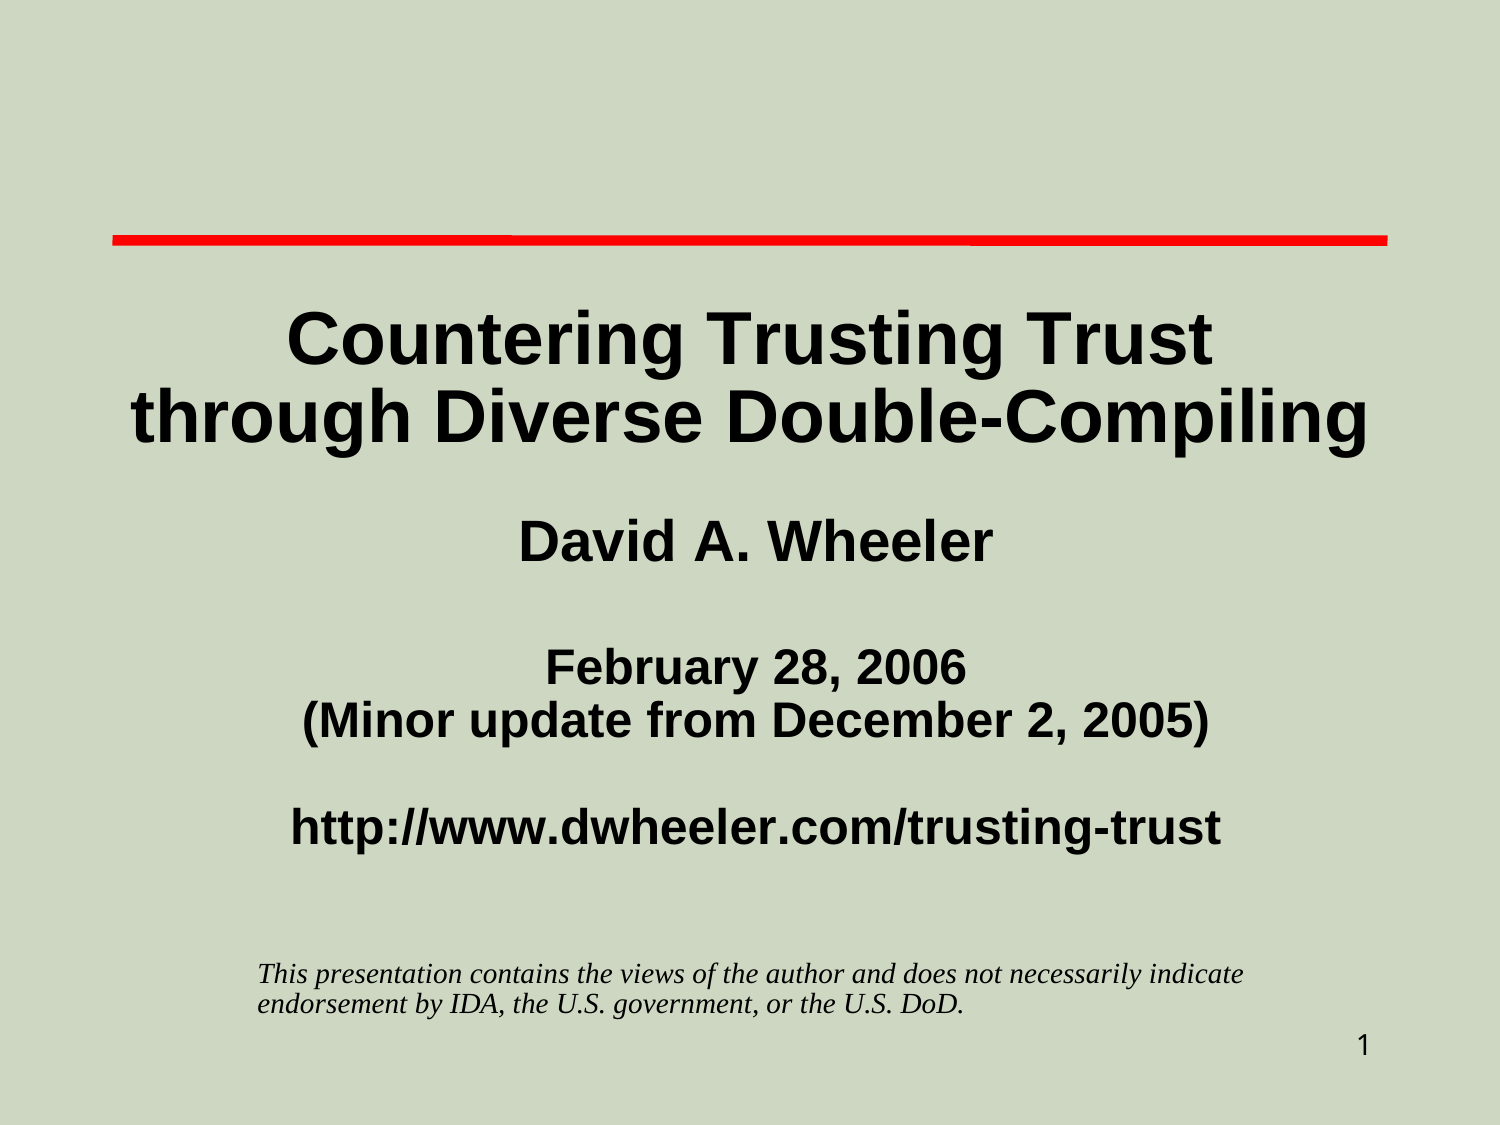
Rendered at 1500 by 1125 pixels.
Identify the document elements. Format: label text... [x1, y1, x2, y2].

text_box This presentation contains the views of the author and does not necessarily indicate endorsement by IDA, the U.S. government, or the U.S. DoD. [242, 951, 1278, 1028]
subtitle David A. Wheeler February 28, 2006 (Minor update from December 2, 2005) http://www.dwheeler.com/trusting-trust [187, 512, 1326, 934]
title Countering Trusting Trust through Diverse Double-Compiling [85, 288, 1416, 472]
